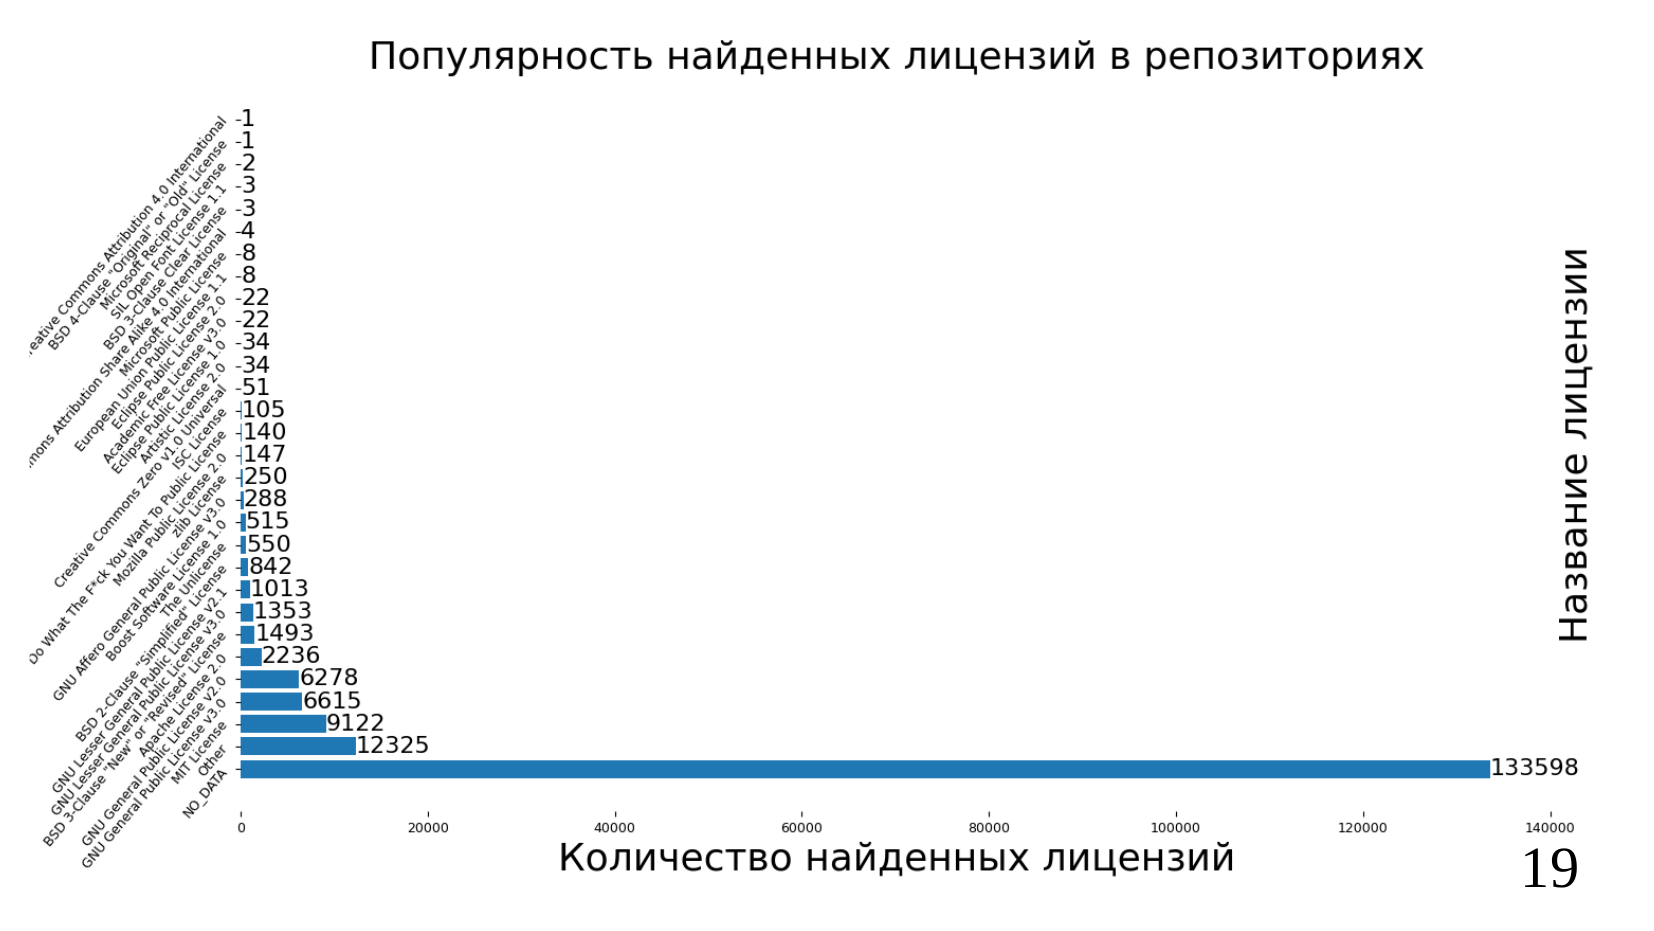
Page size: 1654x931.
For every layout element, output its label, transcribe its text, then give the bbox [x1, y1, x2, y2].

picture [29, 29, 1607, 916]
title <number> [1387, 789, 1654, 931]
